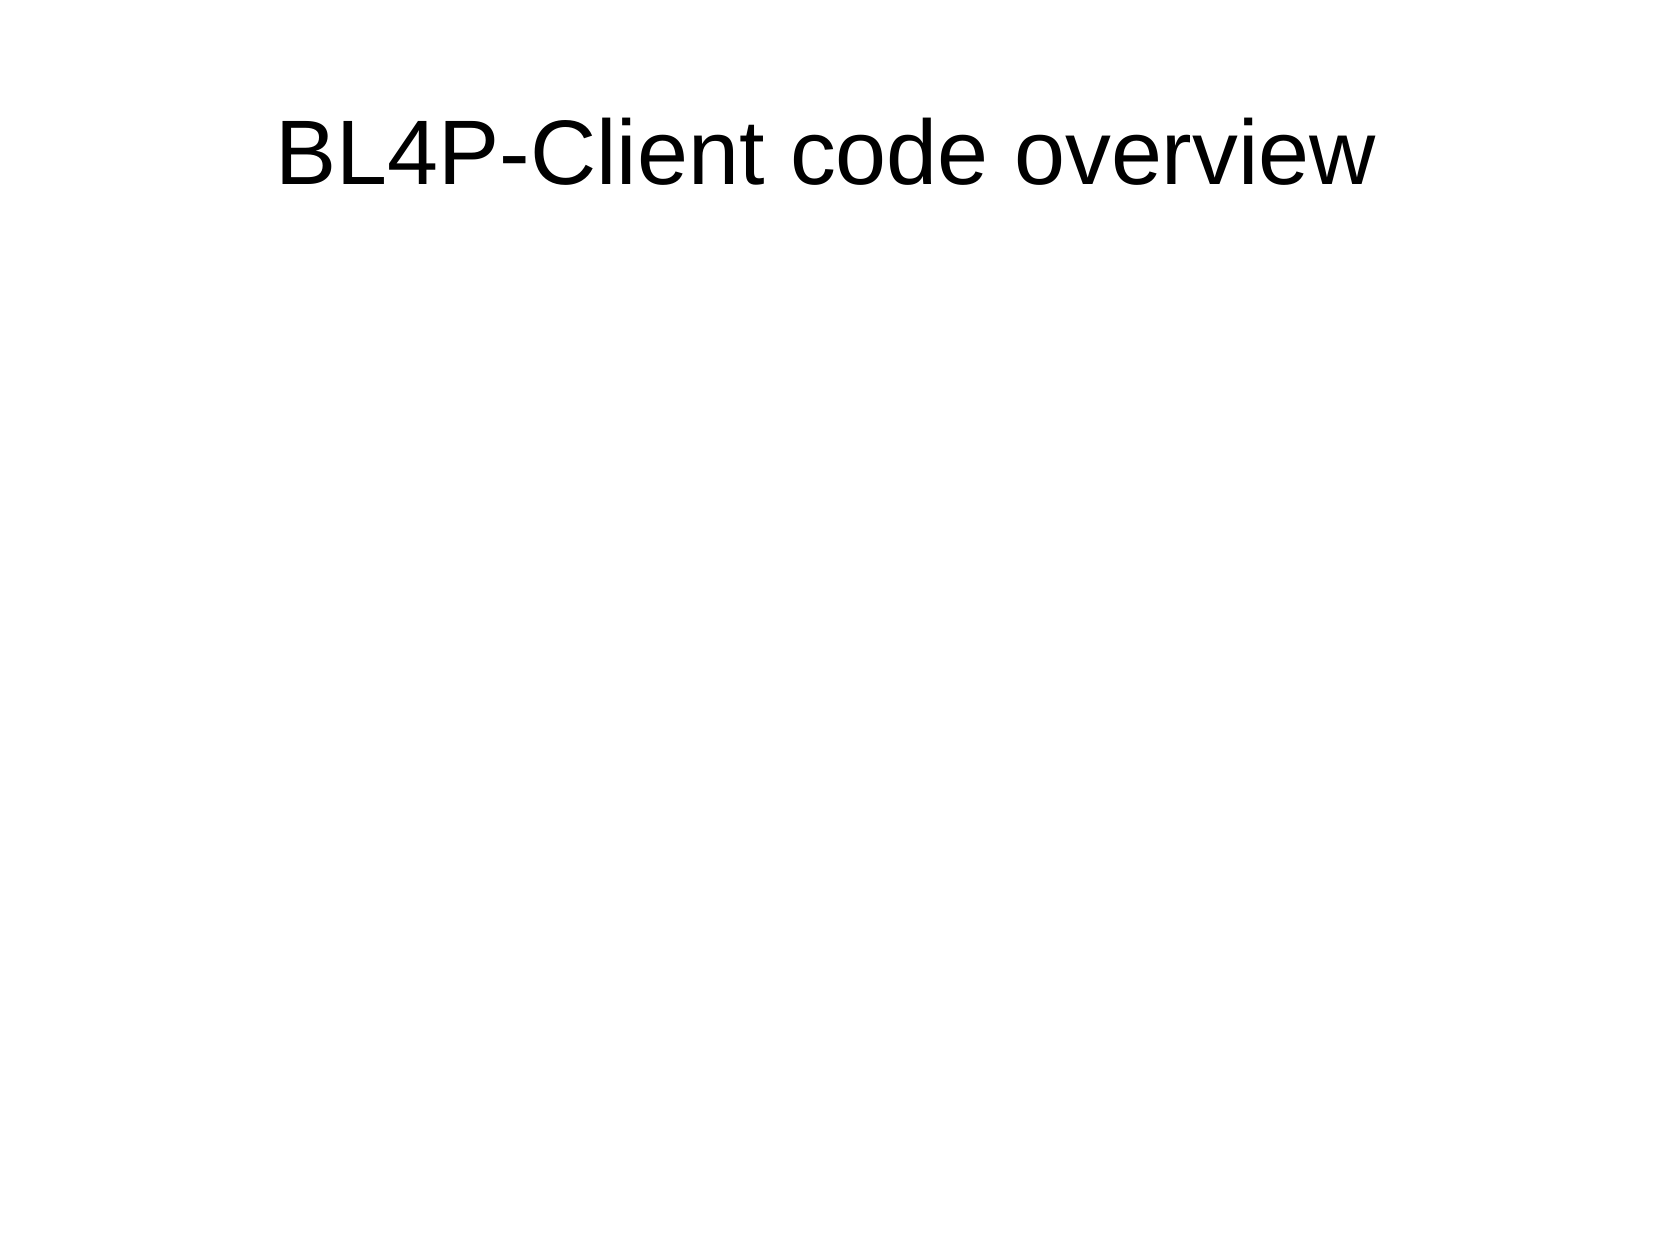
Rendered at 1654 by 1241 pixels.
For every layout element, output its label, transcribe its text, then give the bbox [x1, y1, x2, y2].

title BL4P-Client code overview [82, 49, 1571, 257]
